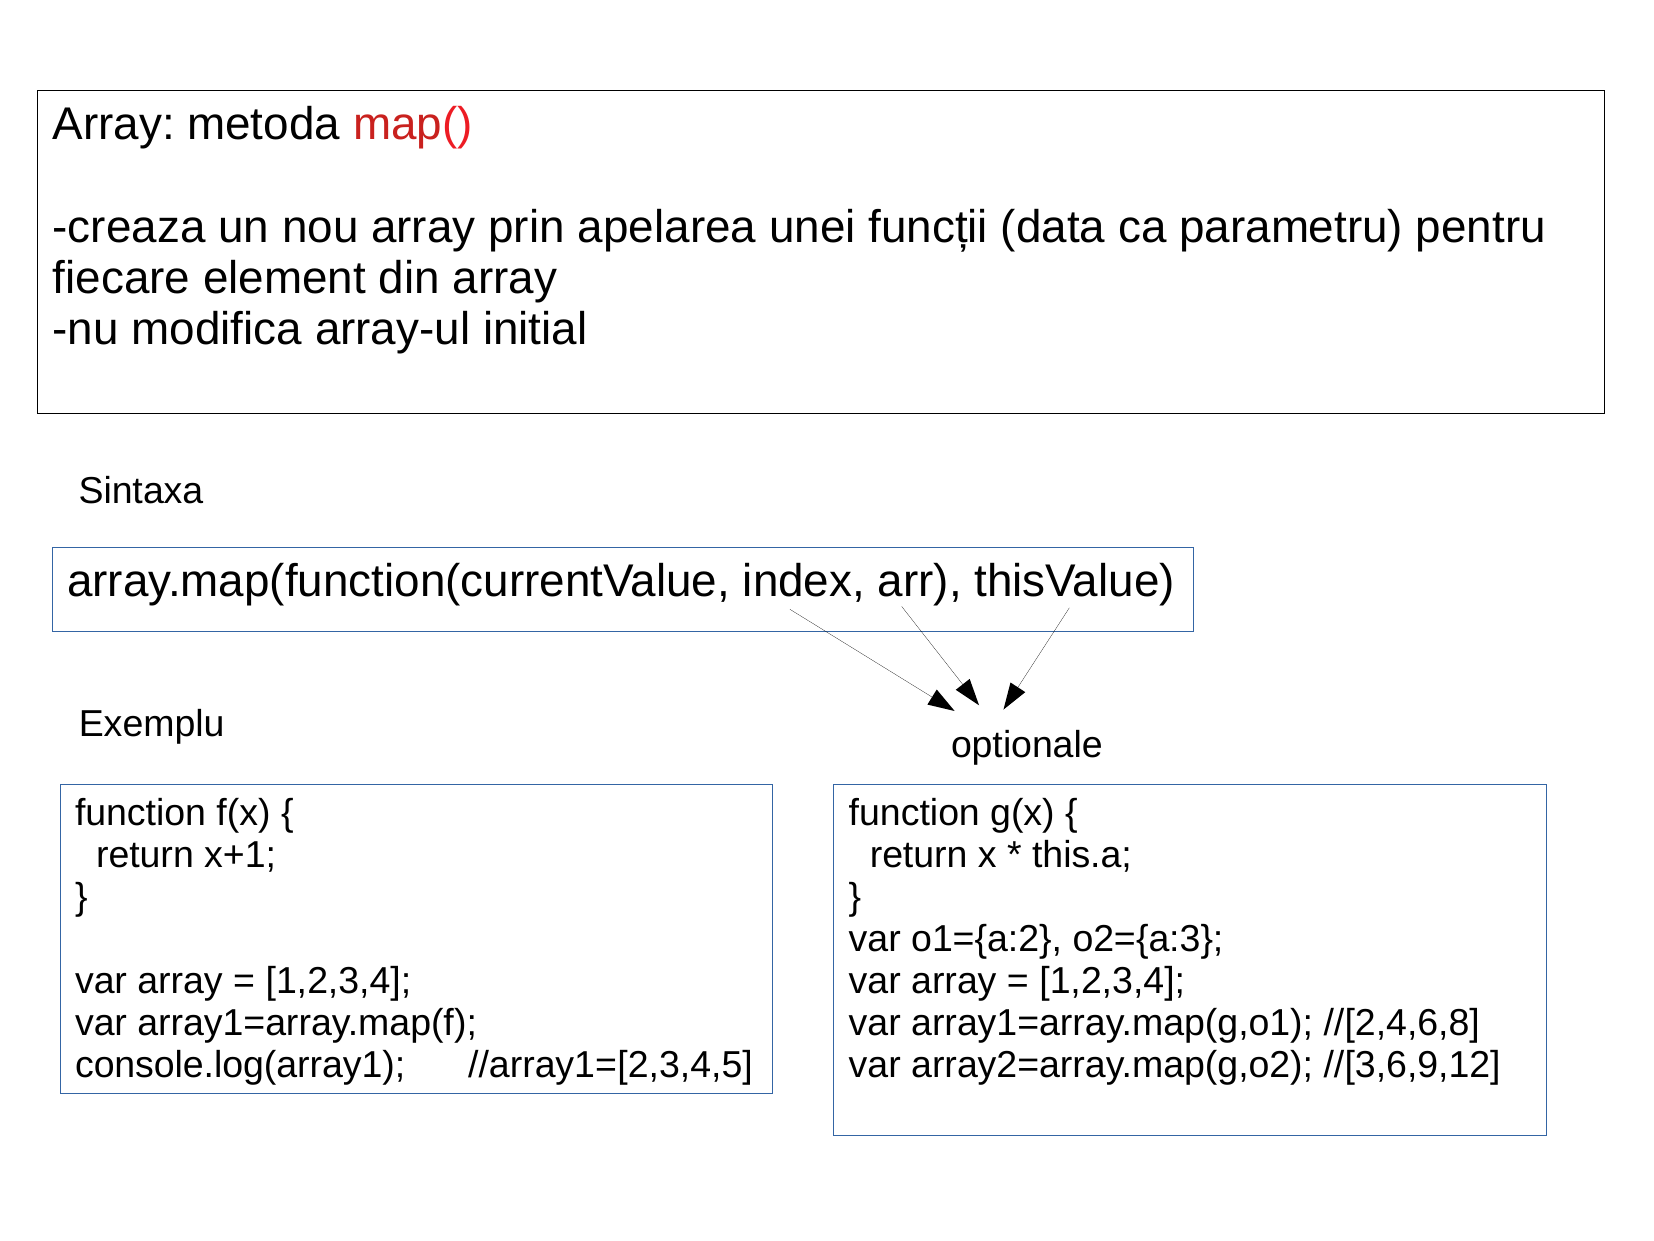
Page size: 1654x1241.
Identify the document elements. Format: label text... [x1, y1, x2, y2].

text_box function g(x) { return x * this.a; } var o1={a:2}, o2={a:3}; var array = [1,2,3,4]; var array1=array.map(g,o1); //[2,4,6,8] var array2=array.map(g,o2); //[3,6,9,12] [833, 784, 1547, 1136]
text_box Exemplu [64, 694, 240, 752]
text_box function f(x) { return x+1; } var array = [1,2,3,4]; var array1=array.map(f); console.log(array1); //array1=[2,3,4,5] [60, 784, 773, 1094]
text_box Array: metoda map() -creaza un nou array prin apelarea unei funcții (data ca parametru) pentru fiecare element din array -nu modifica array-ul initial [37, 90, 1605, 414]
text_box array.map(function(currentValue, index, arr), thisValue) [52, 547, 1194, 632]
text_box Sintaxa [63, 462, 234, 562]
text_box optionale [936, 715, 1118, 773]
